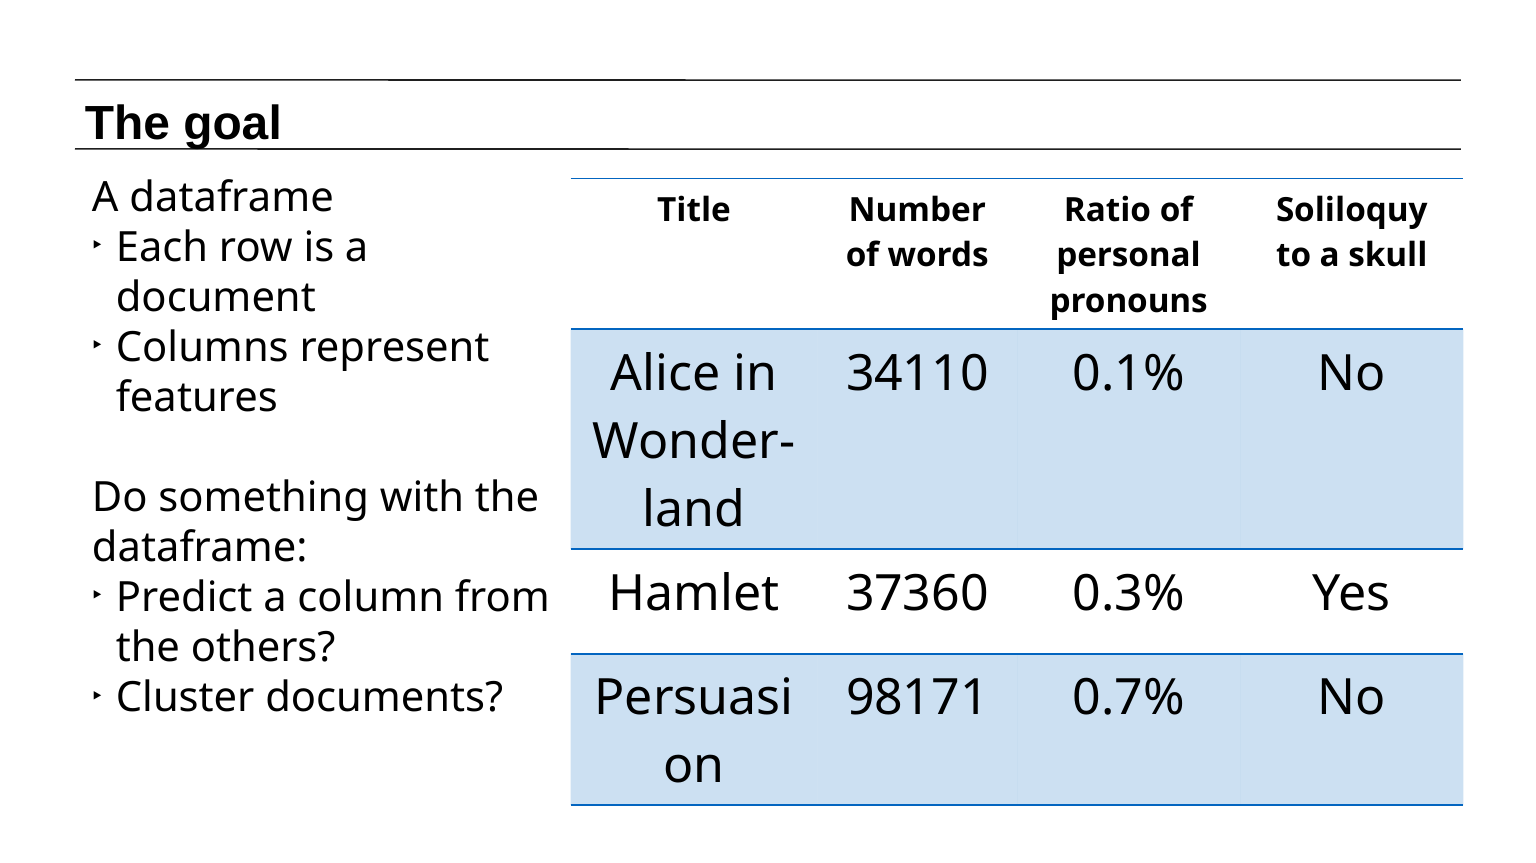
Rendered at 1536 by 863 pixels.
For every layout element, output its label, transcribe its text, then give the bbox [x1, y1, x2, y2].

table_header Ratio of personal pronouns [1017, 179, 1240, 328]
table_cell Yes [1240, 550, 1463, 653]
table_cell 37360 [818, 550, 1017, 653]
table_cell 0.7% [1017, 655, 1240, 804]
table_cell 98171 [818, 655, 1017, 804]
table_cell No [1240, 330, 1463, 548]
table_header Title [571, 179, 818, 328]
table_cell Hamlet [571, 550, 818, 653]
table_cell 34110 [818, 330, 1017, 548]
table_cell 0.1% [1017, 330, 1240, 548]
table_header Number of words [818, 179, 1017, 328]
list A dataframe Each row is a document Columns represent features Do something with the dataframe: Predict a column from the others? Cluster documents? [76, 161, 571, 823]
table_header Soliloquy to a skull [1240, 179, 1463, 328]
table_cell Alice in Wonder-land [571, 330, 818, 548]
table_cell 0.3% [1017, 550, 1240, 653]
table_cell Persuasion [571, 655, 818, 804]
title The goal [76, 82, 1369, 162]
table_cell No [1240, 655, 1463, 804]
